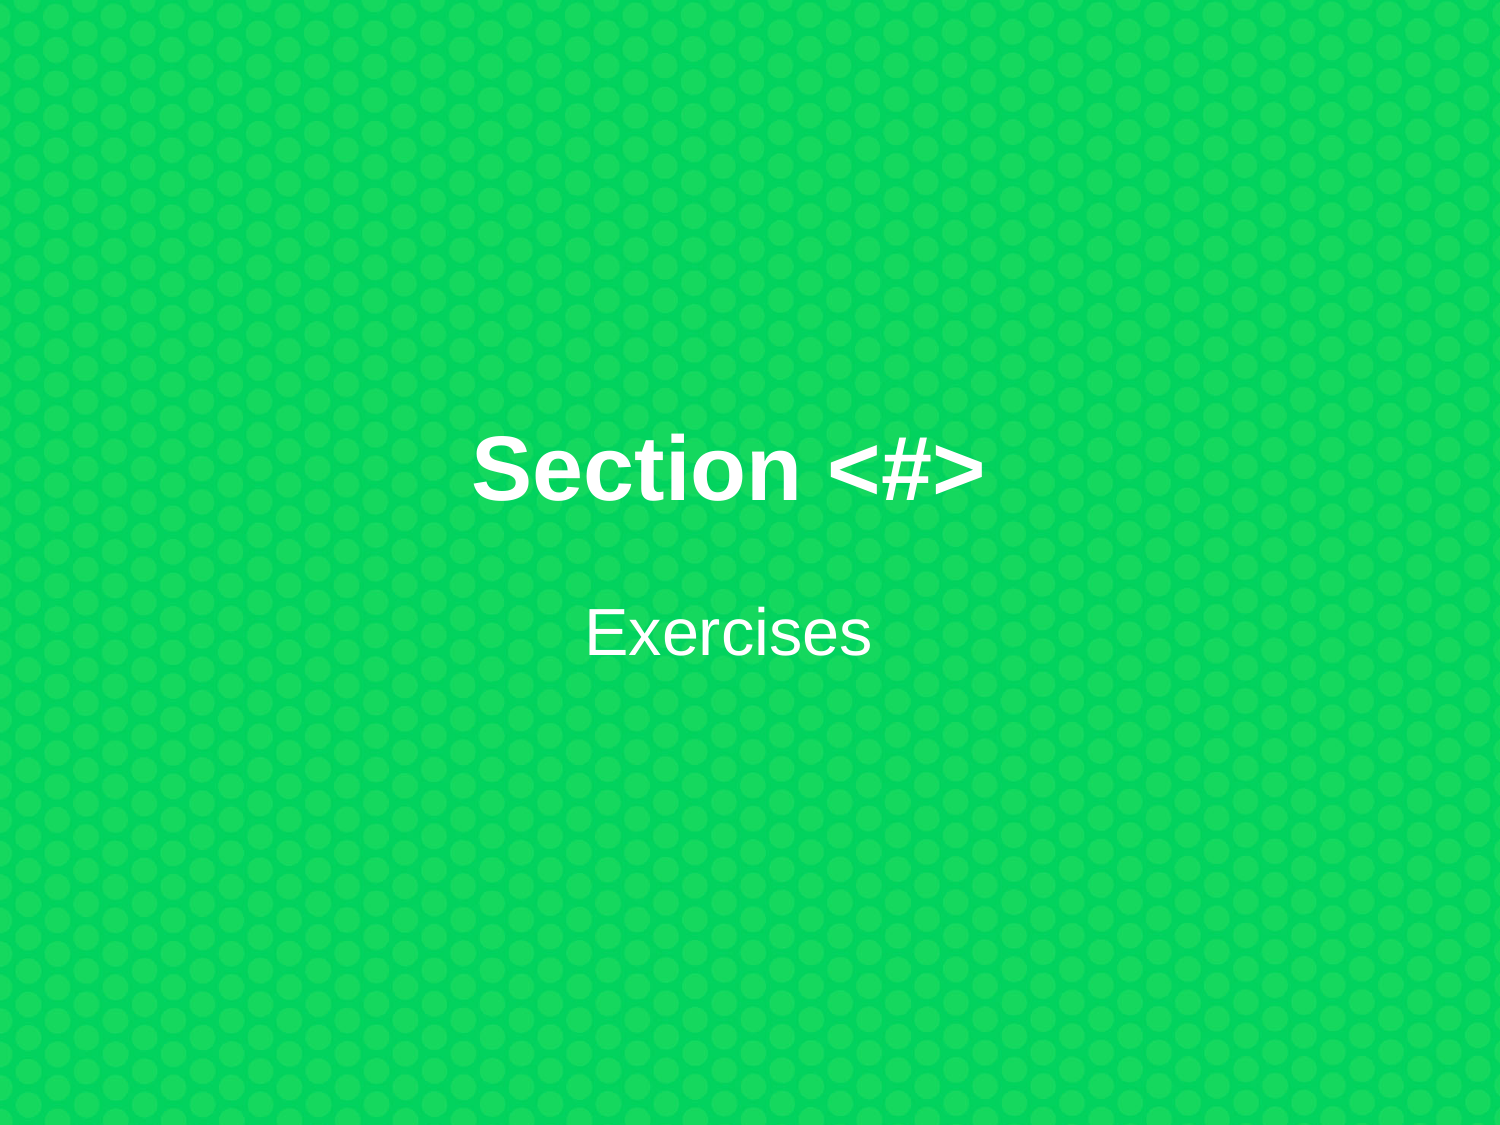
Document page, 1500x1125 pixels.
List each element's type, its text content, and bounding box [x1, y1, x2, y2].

picture [0, 0, 1500, 1125]
title Section <#> Exercises [53, 417, 1404, 670]
